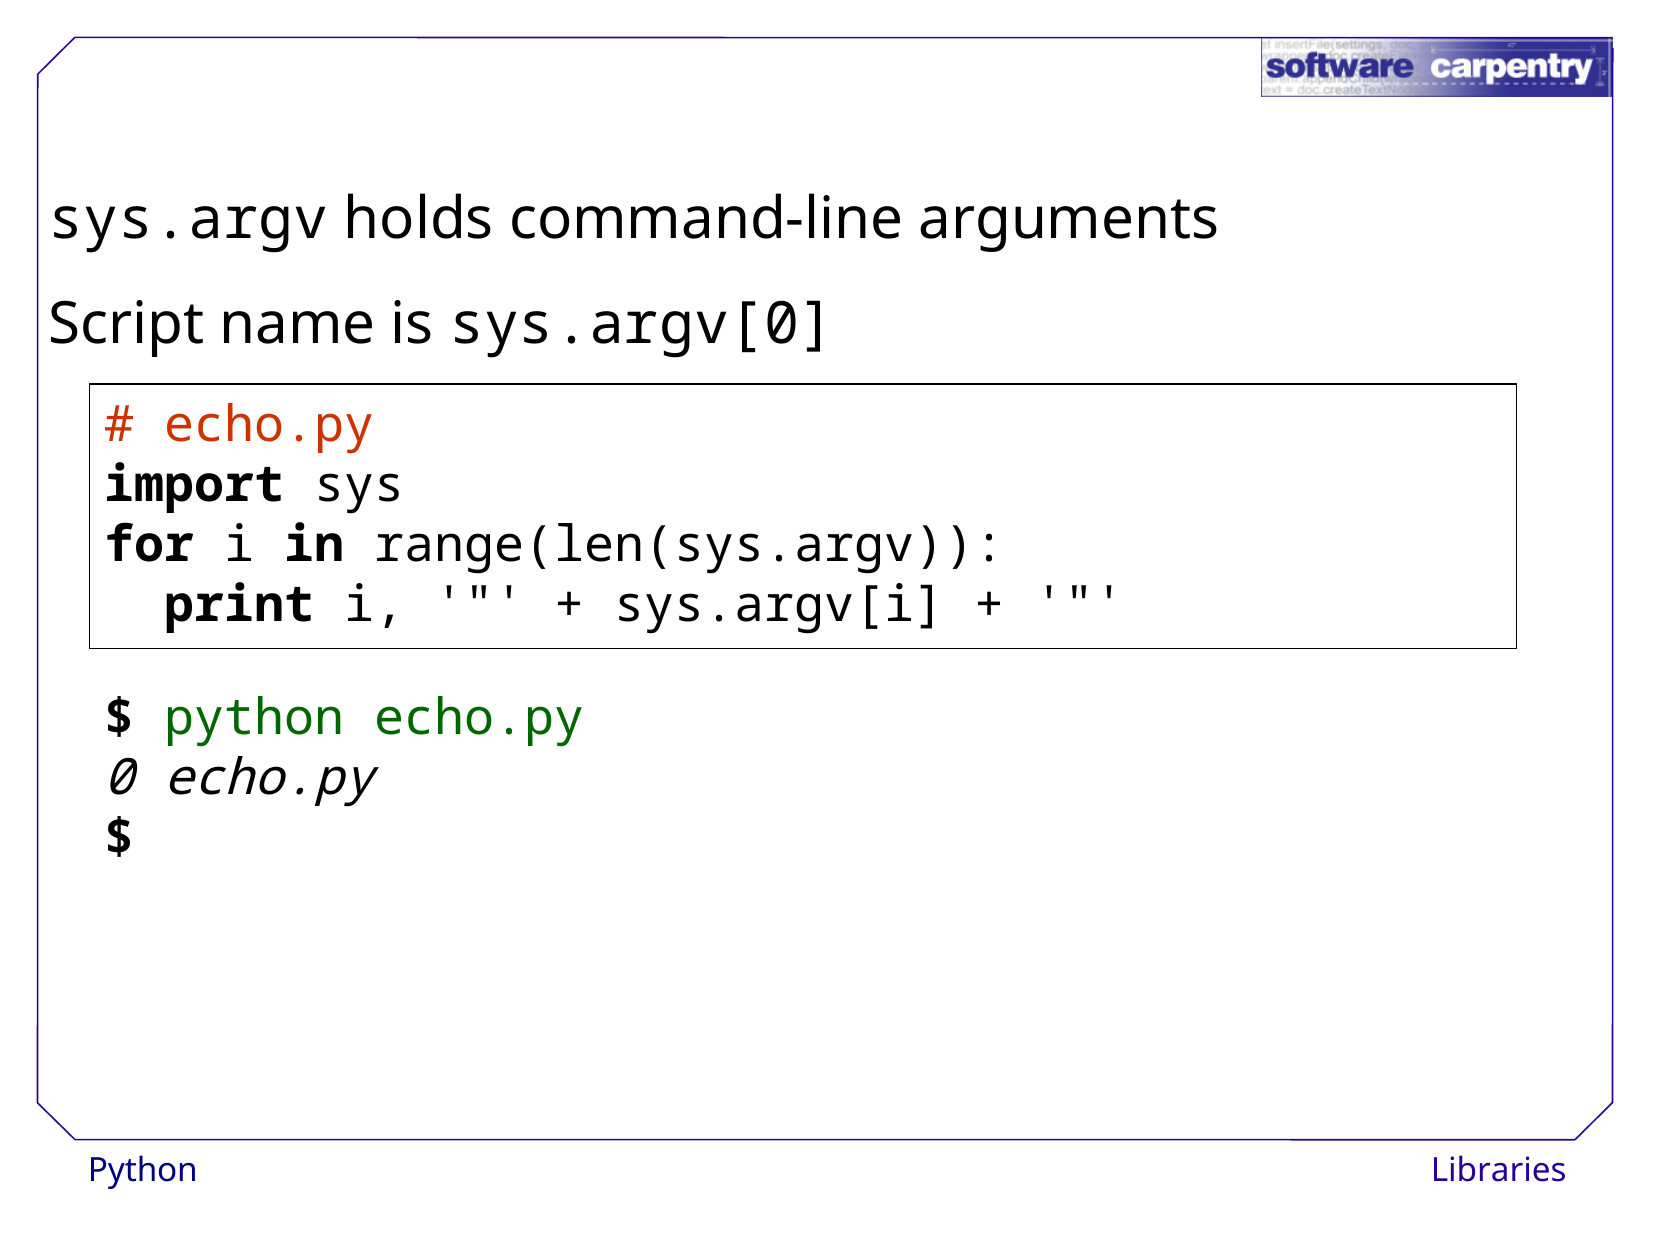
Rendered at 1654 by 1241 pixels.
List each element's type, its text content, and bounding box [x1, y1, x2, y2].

text_box # echo.py import sys for i in range(len(sys.argv)): print i, '"' + sys.argv[i] + '"' [89, 383, 1517, 649]
picture [1261, 39, 1613, 97]
text_box sys.argv holds command-line arguments Script name is sys.argv[0] [33, 137, 1385, 364]
text_box $ python echo.py 0 echo.py $ [89, 676, 1518, 1121]
